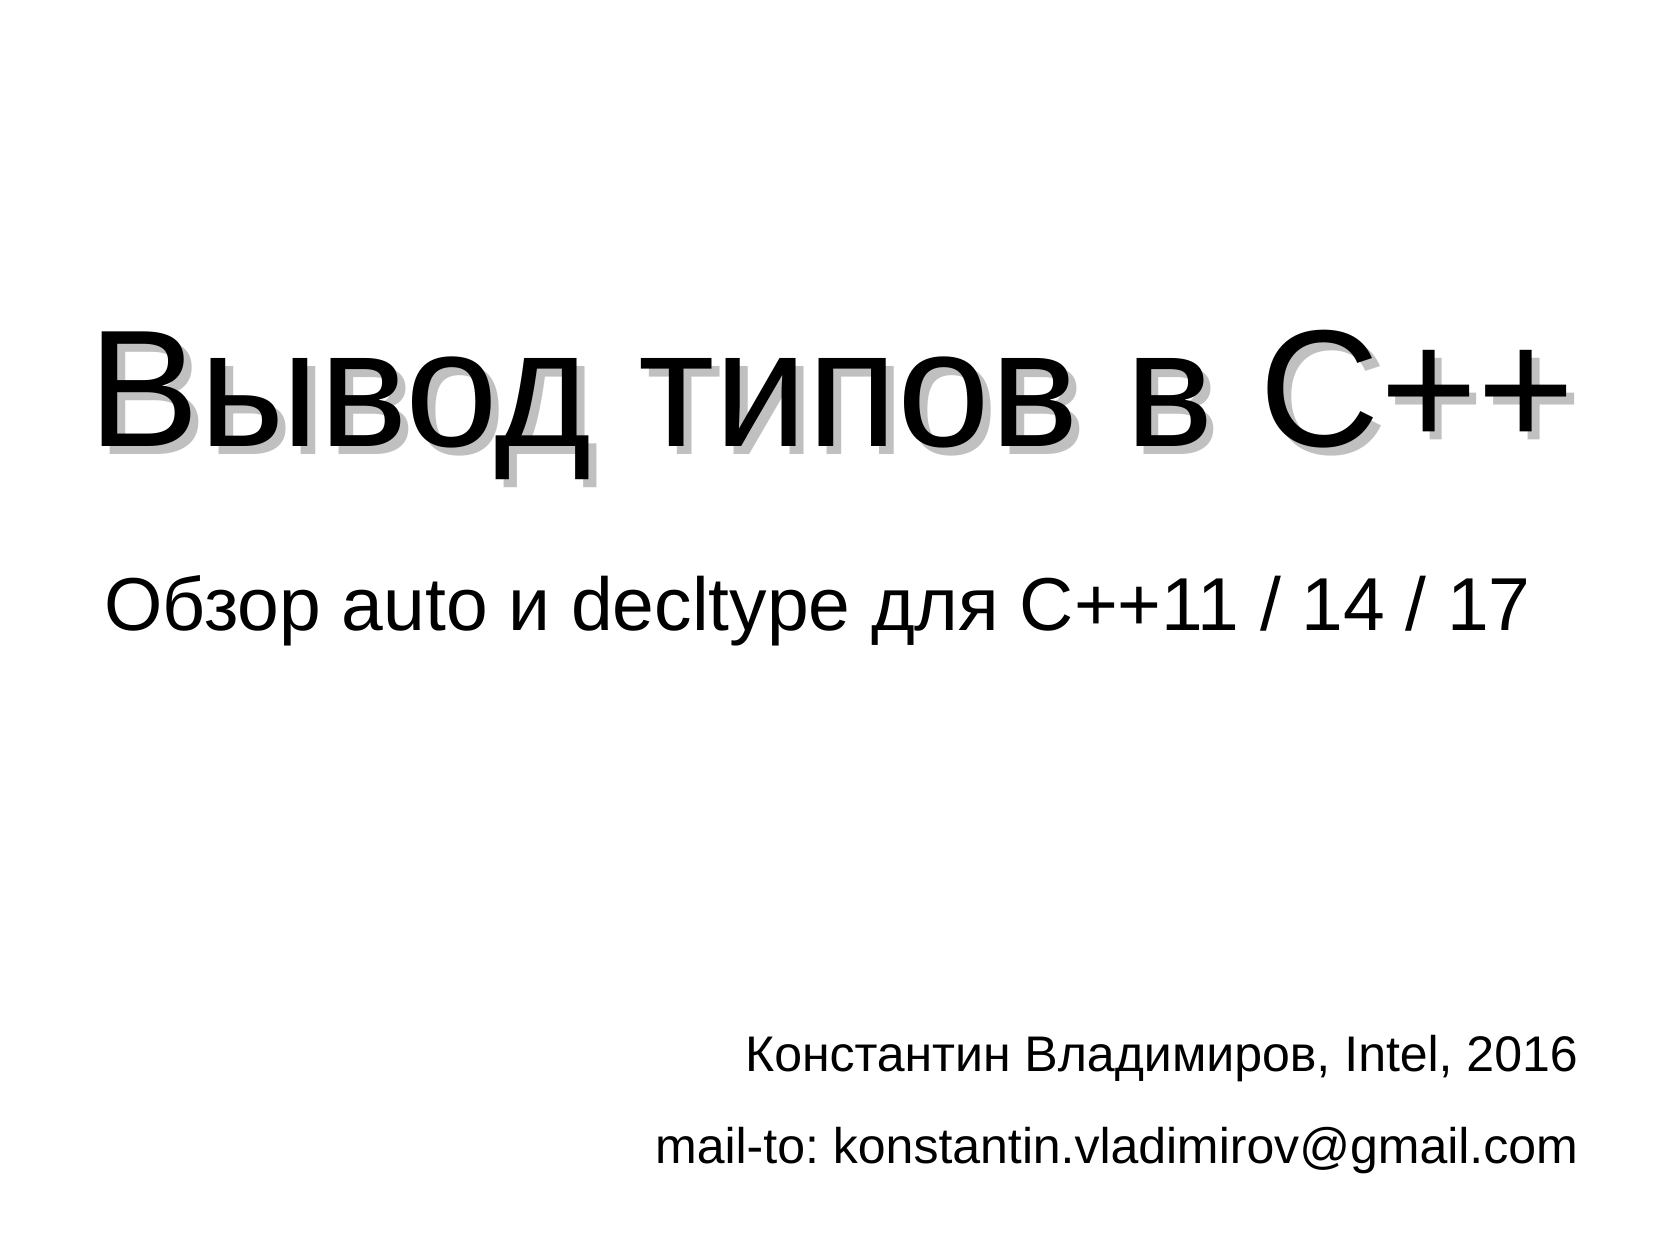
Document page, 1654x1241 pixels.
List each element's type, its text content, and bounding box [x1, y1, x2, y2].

title Вывод типов в C++ [45, 285, 1621, 493]
text_box Обзор auto и decltype для C++11 / 14 / 17 [90, 555, 1591, 654]
subtitle Константин Владимиров, Intel, 2016 mail-to: konstantin.vladimirov@gmail.com [90, 1000, 1579, 1201]
